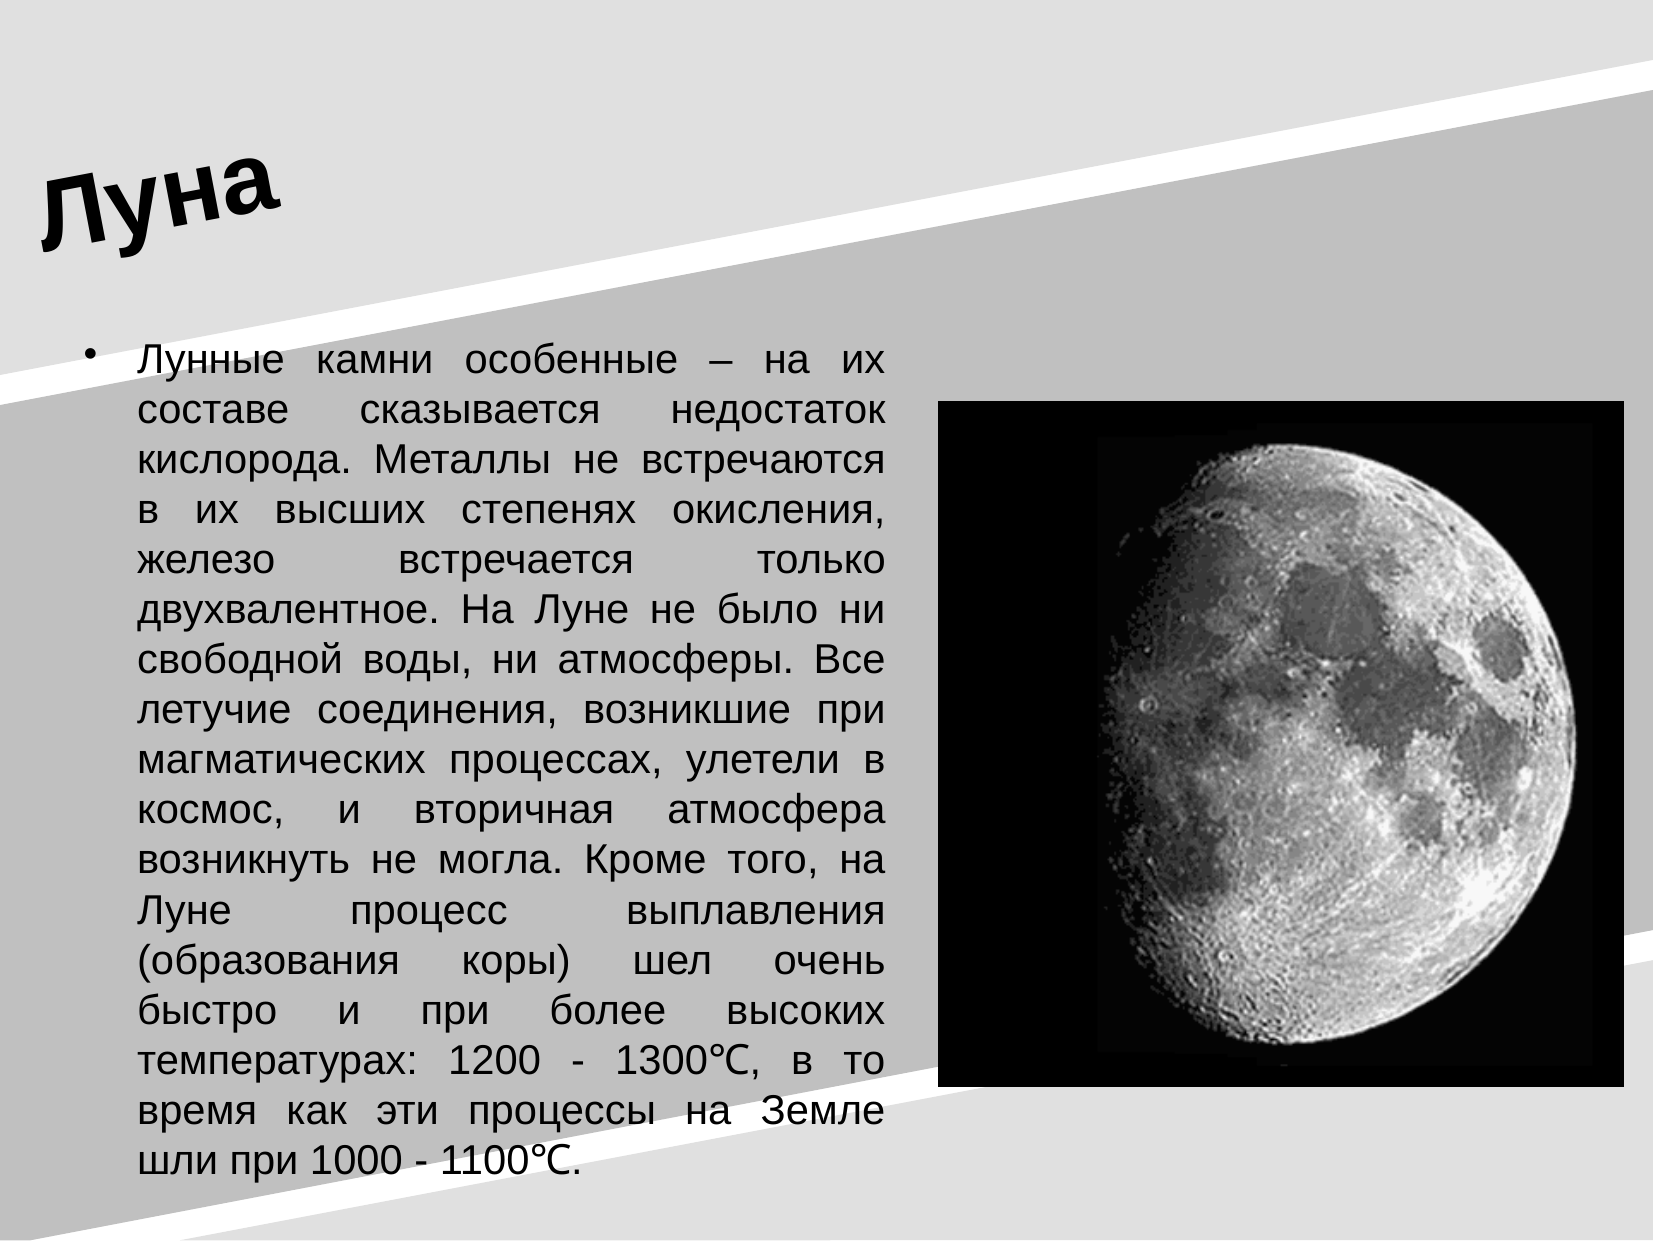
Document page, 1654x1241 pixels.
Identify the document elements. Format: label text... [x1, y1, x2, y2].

text_box Лунные камни особенные – на их составе сказывается недостаток кислорода. Металлы не встречаются в их высших степенях окисления, железо встречается только двухвалентное. На Луне не было ни свободной воды, ни атмосферы. Все летучие соединения, возникшие при магматических процессах, улетели в космос, и вторичная атмосфера возникнуть не могла. Кроме того, на Луне процесс выплавления (образования коры) шел очень быстро и при более высоких температурах: 1200 - 1300℃, в то время как эти процессы на Земле шли при 1000 - 1100℃. [82, 331, 886, 1205]
picture [938, 401, 1624, 1087]
text_box Луна [24, 0, 1472, 272]
